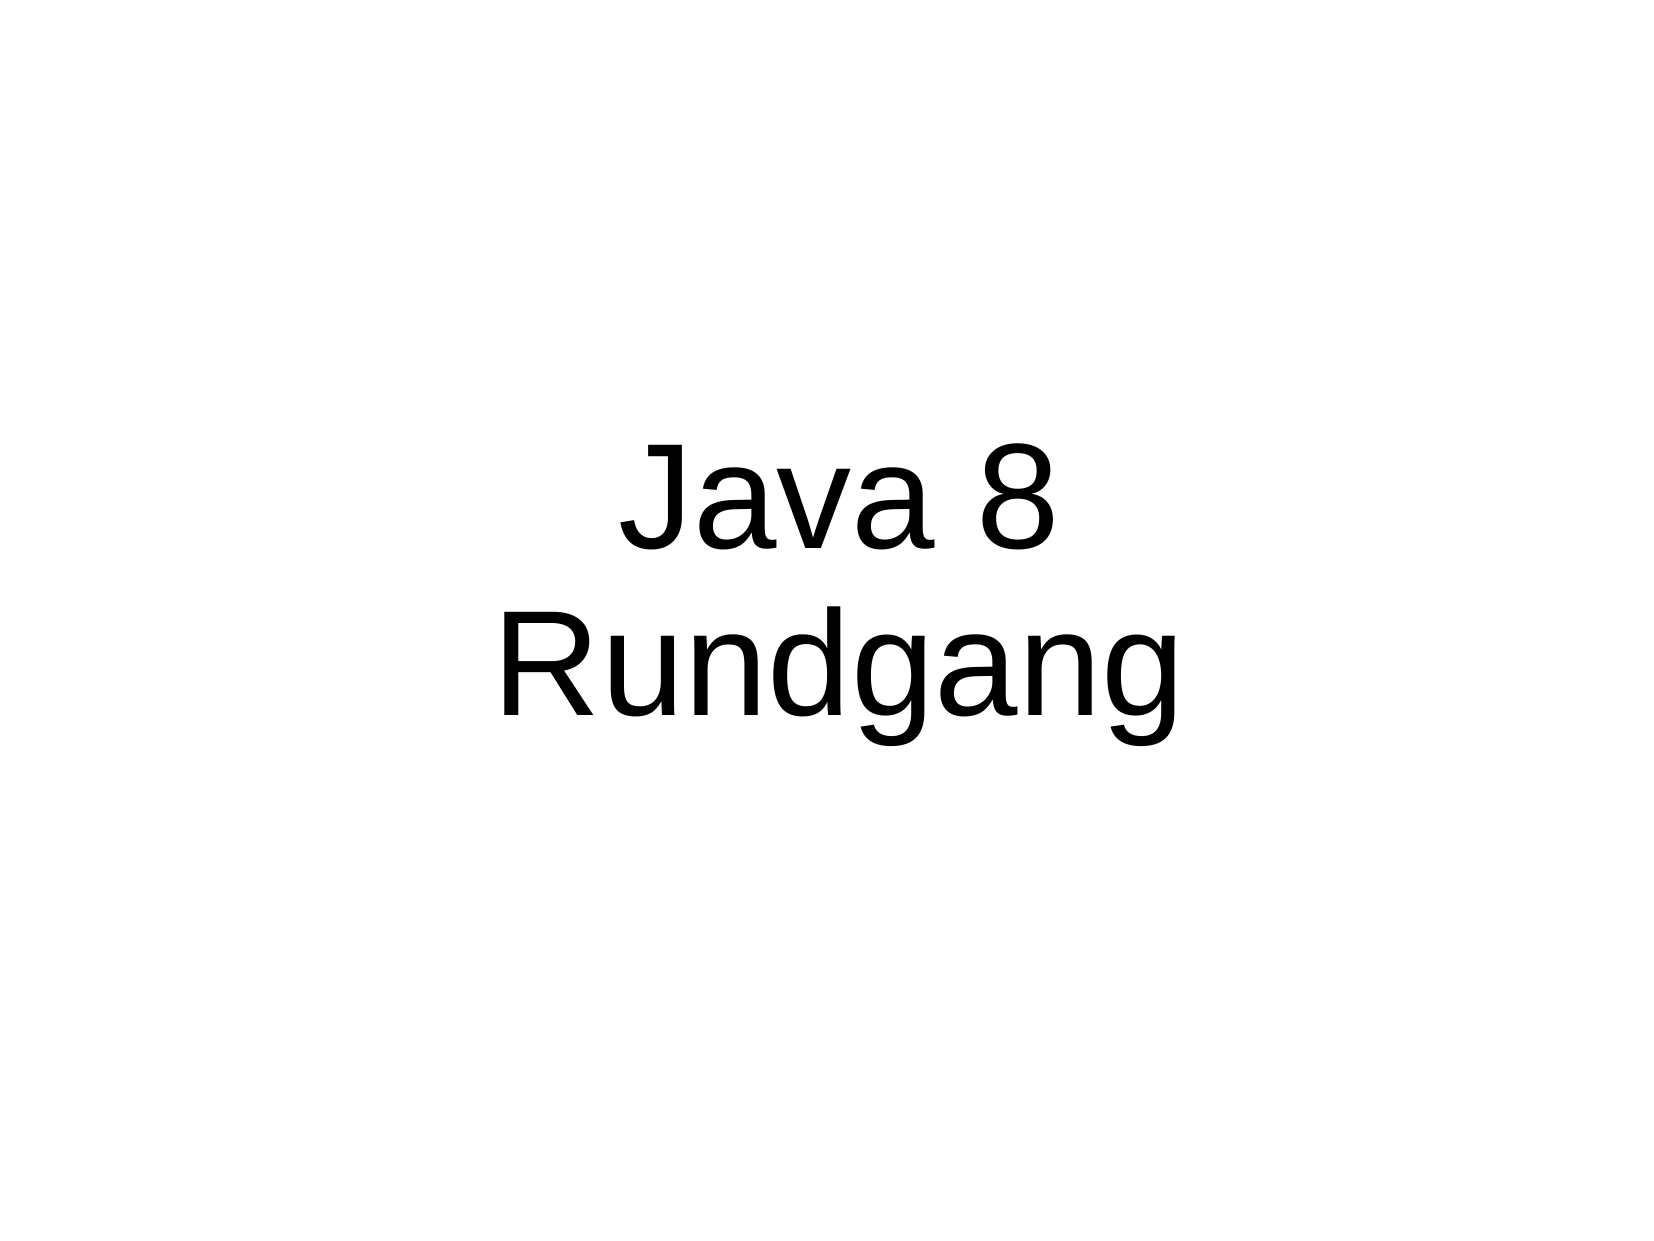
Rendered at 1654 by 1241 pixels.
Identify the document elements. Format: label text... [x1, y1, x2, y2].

text_box Java 8 Rundgang [478, 405, 1201, 755]
